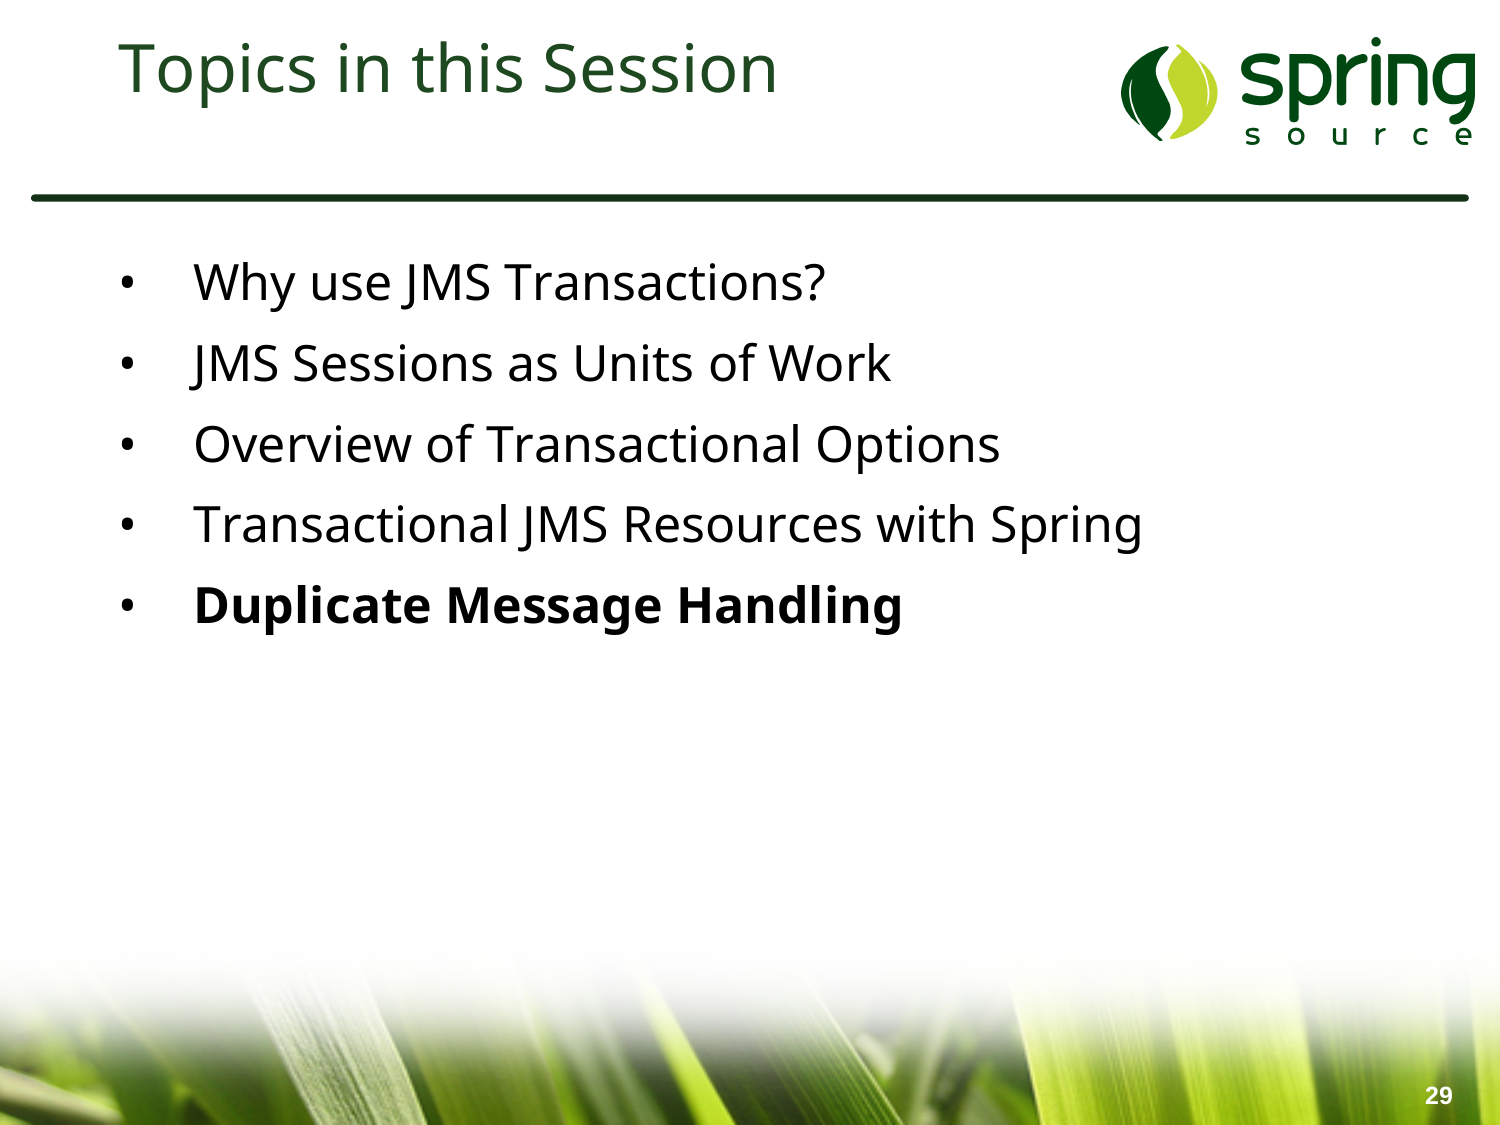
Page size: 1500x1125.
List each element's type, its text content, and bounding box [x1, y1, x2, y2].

picture [1137, 37, 1475, 145]
list Why use JMS Transactions? JMS Sessions as Units of Work Overview of Transactional Options Transactional JMS Resources with Spring Duplicate Message Handling [103, 239, 1394, 903]
picture [0, 944, 1500, 1125]
title Topics in this Session [104, 13, 1137, 177]
